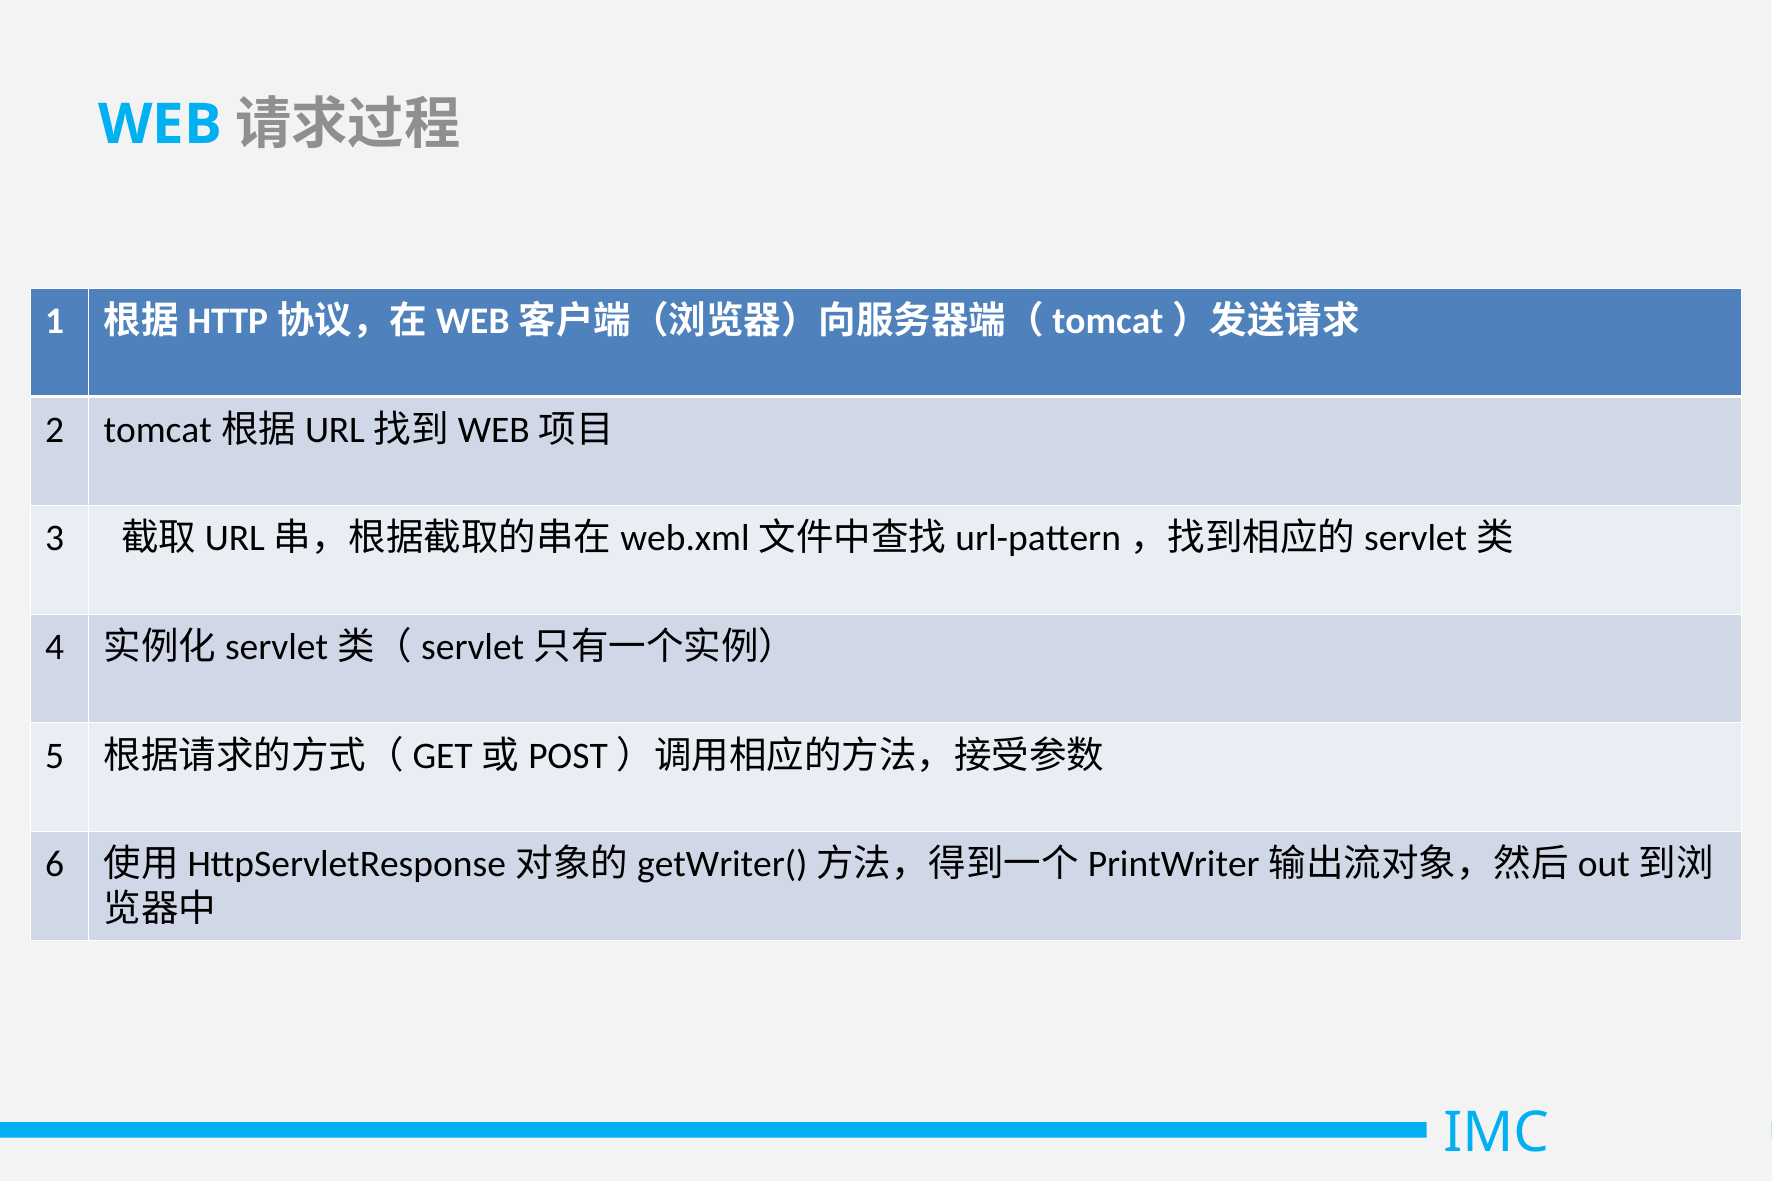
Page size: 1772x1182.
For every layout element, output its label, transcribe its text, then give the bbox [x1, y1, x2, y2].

table_cell 3 [31, 506, 88, 614]
table_header 根据HTTP协议，在WEB客户端（浏览器）向服务器端（tomcat）发送请求 [89, 289, 1741, 395]
table_cell 实例化servlet类（servlet只有一个实例） [89, 615, 1741, 722]
title WEB请求过程 [81, 73, 1676, 168]
table_cell 根据请求的方式（GET或POST）调用相应的方法，接受参数 [89, 723, 1741, 831]
table_cell 2 [31, 398, 88, 505]
table_header 1 [31, 289, 88, 395]
table_cell tomcat根据URL找到WEB项目 [89, 398, 1741, 505]
table_cell 使用HttpServletResponse对象的getWriter()方法，得到一个PrintWriter输出流对象，然后out到浏览器中 [89, 832, 1741, 940]
table_cell 截取URL串，根据截取的串在web.xml文件中查找url-pattern，找到相应的servlet类 [89, 506, 1741, 614]
table_cell 6 [31, 832, 88, 940]
table_cell 5 [31, 723, 88, 831]
table_cell 4 [31, 615, 88, 722]
